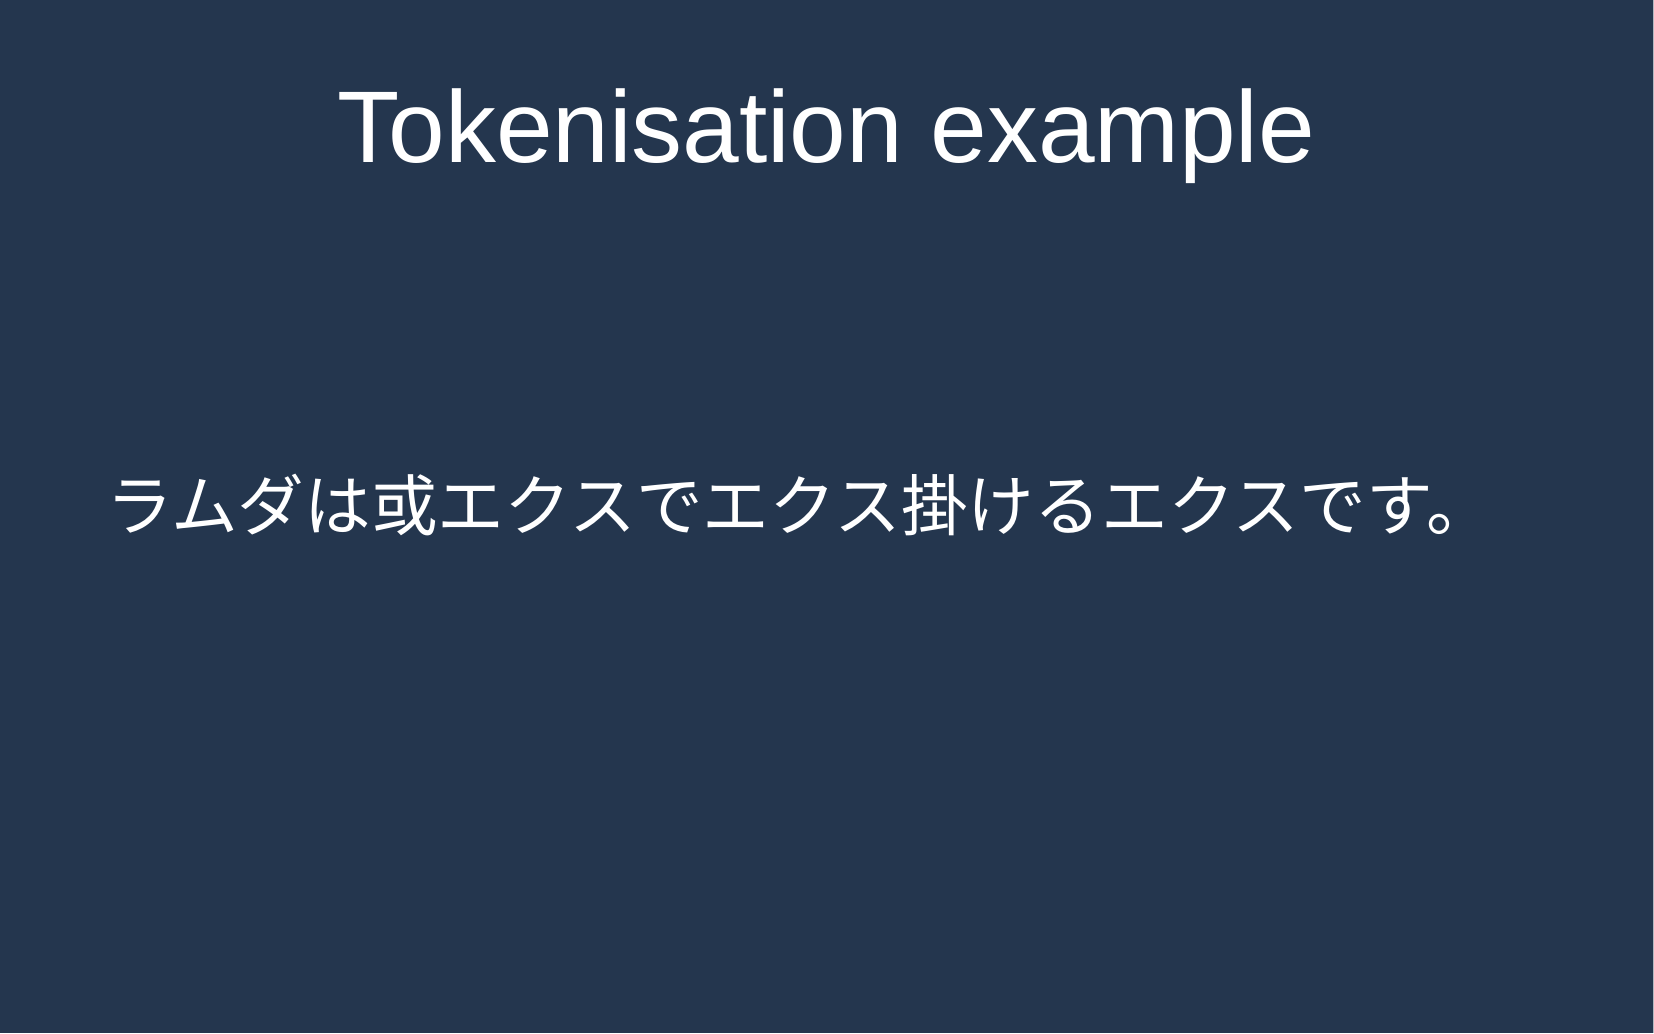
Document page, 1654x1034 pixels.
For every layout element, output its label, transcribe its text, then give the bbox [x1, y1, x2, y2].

title Tokenisation example [82, 41, 1571, 214]
subtitle ラムダは或エクスでエクス掛けるエクスです。 [106, 240, 1595, 840]
